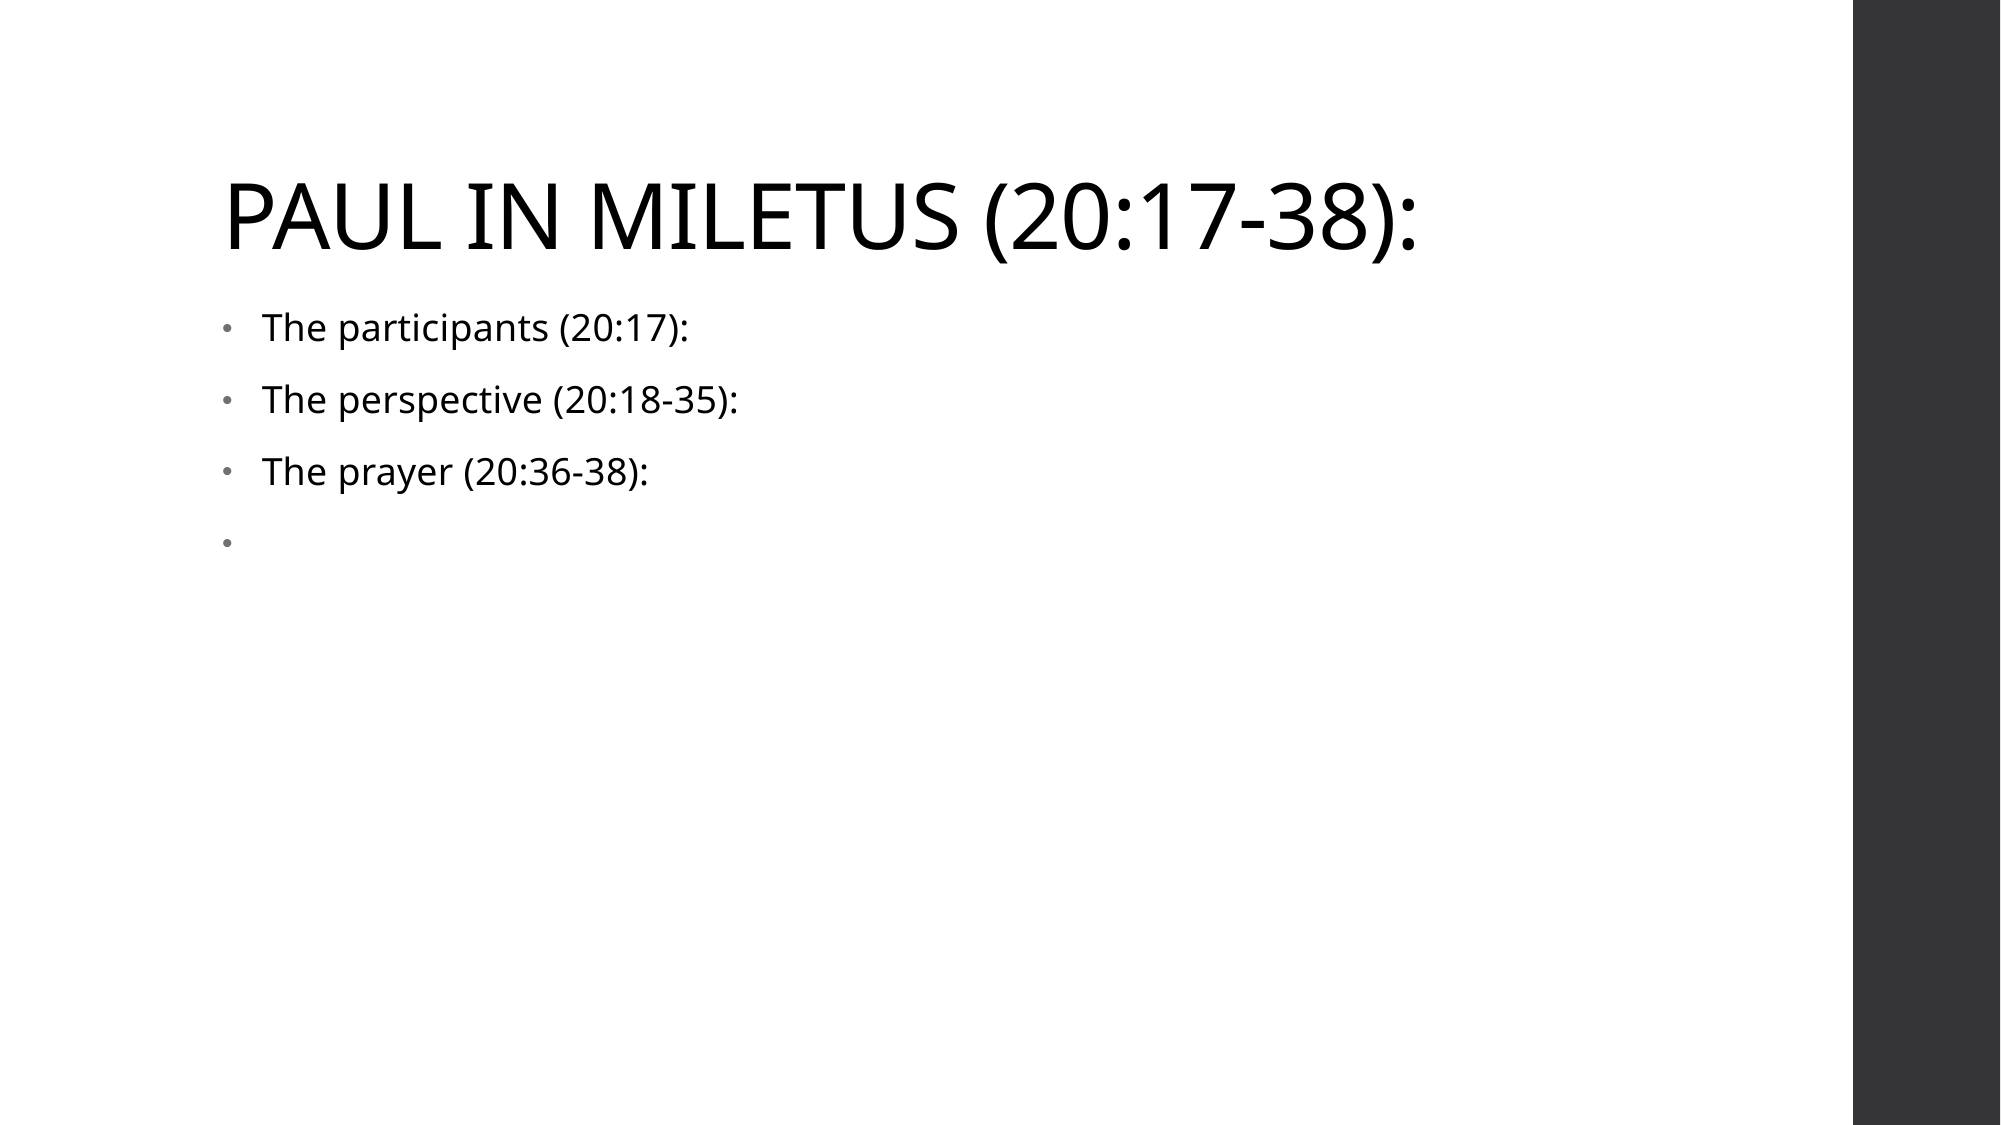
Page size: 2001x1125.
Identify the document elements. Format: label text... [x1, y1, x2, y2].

list The participants (20:17): The perspective (20:18-35): The prayer (20:36-38): [206, 299, 1617, 1014]
title PAUL IN MILETUS (20:17-38): [206, 60, 1797, 278]
